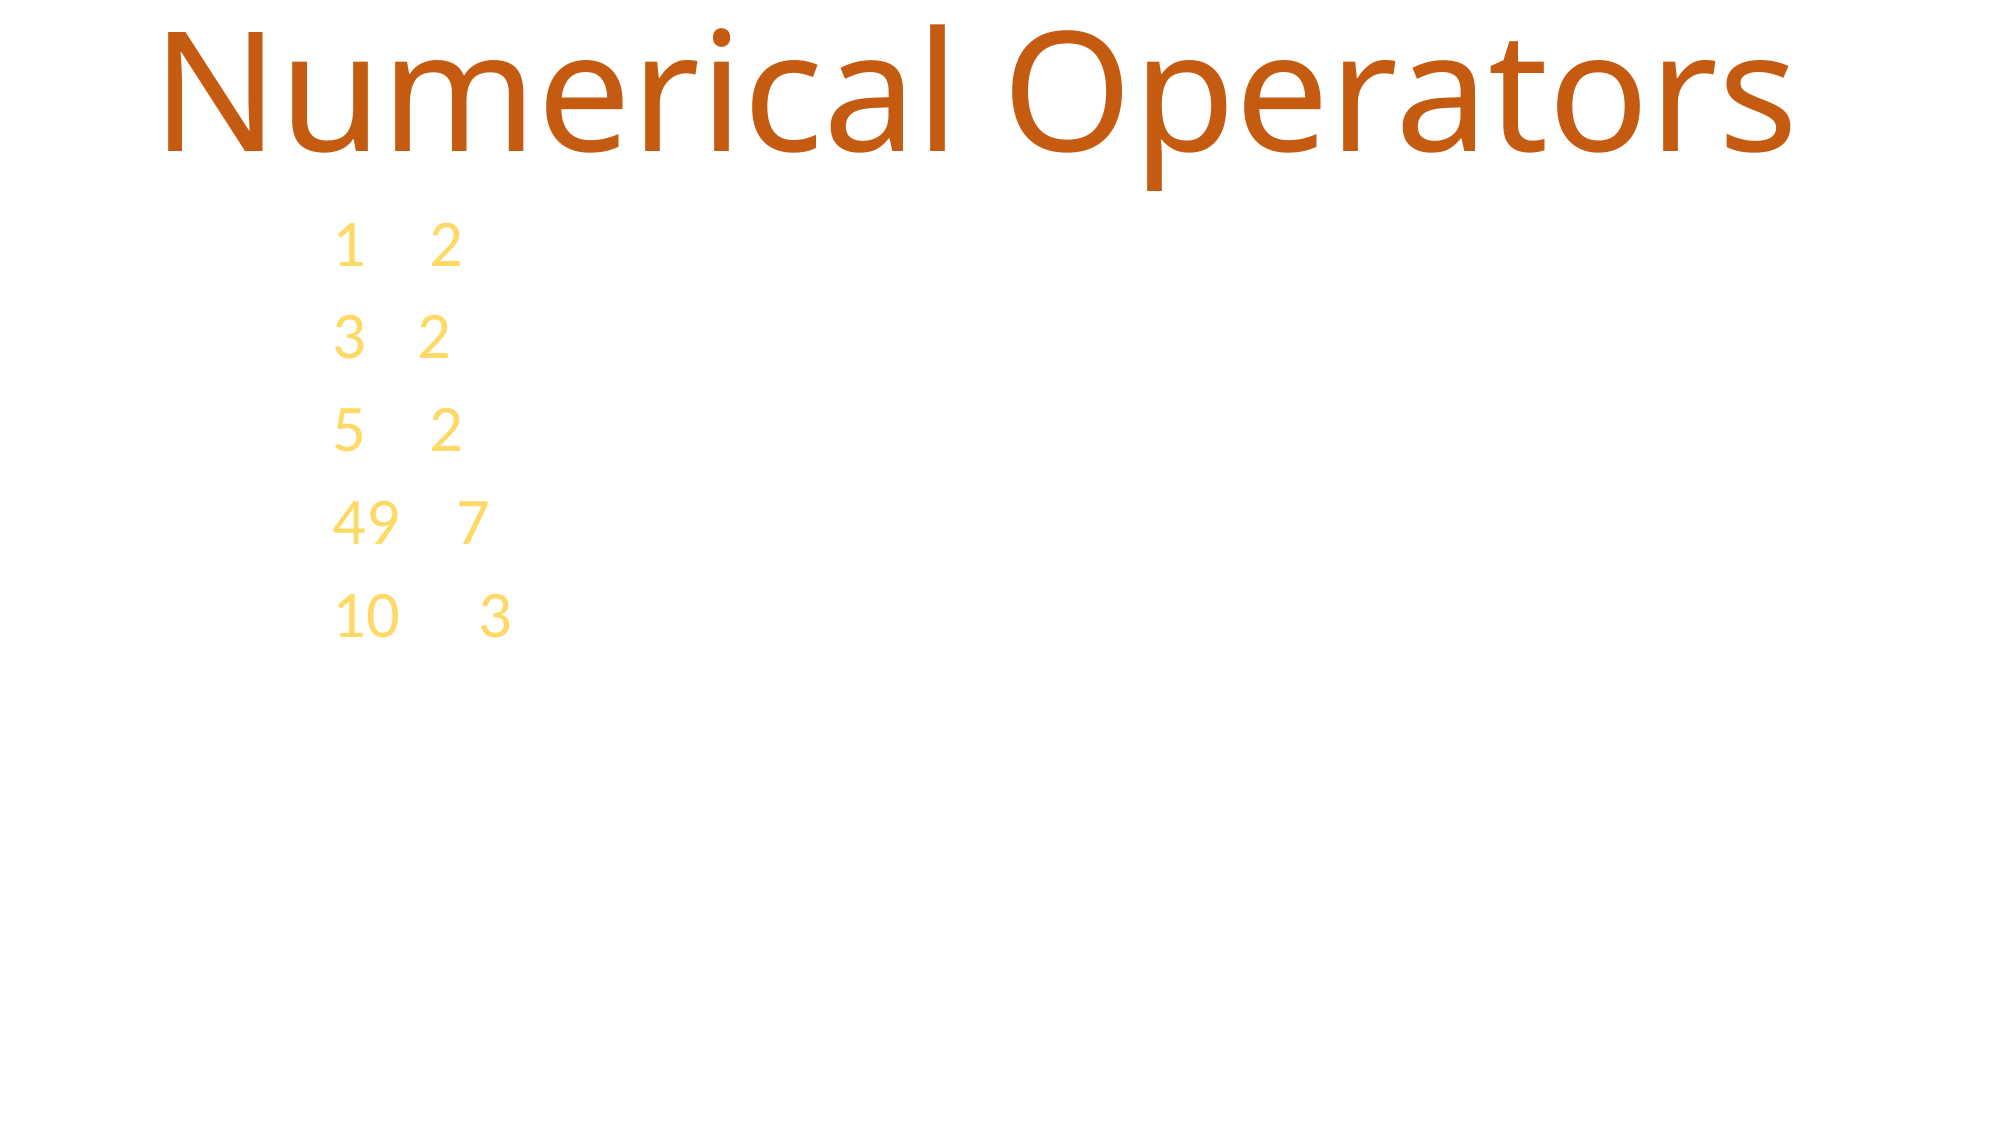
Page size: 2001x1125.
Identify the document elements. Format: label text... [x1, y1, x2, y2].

list Numerical Operators print ( 1 + 2 ) print ( 3 - 2 ) print ( 5 * 2 ) print ( 49 / 7 ) print ( 10 % 3 ) [137, 0, 1863, 1014]
